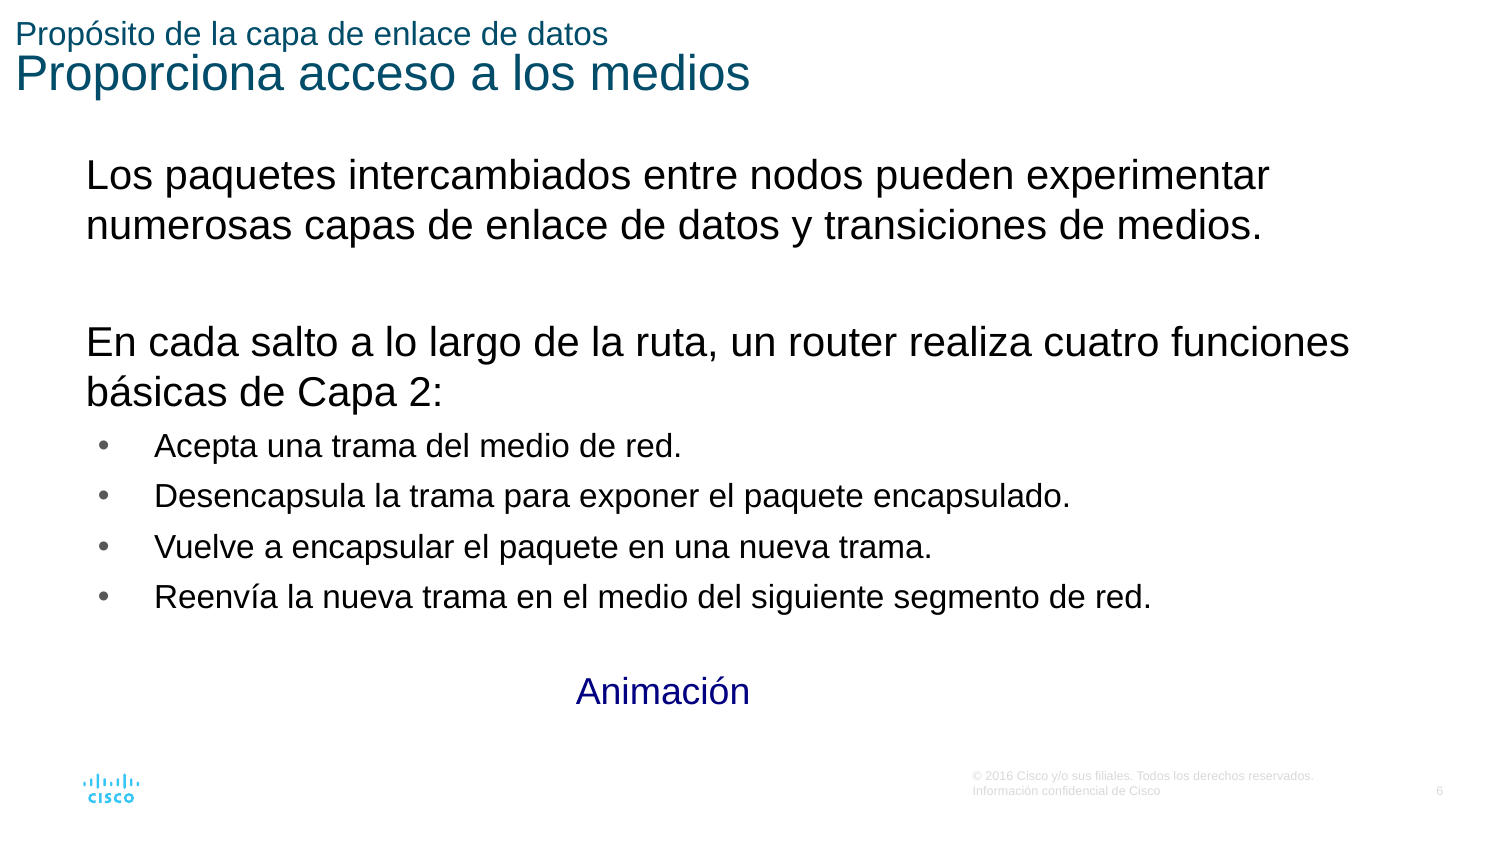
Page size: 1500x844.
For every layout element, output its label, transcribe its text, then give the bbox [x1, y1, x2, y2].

list Los paquetes intercambiados entre nodos pueden experimentar numerosas capas de enlace de datos y transiciones de medios. En cada salto a lo largo de la ruta, un router realiza cuatro funciones básicas de Capa 2: Acepta una trama del medio de red. Desencapsula la trama para exponer el paquete encapsulado. Vuelve a encapsular el paquete en una nueva trama. Reenvía la nueva trama en el medio del siguiente segmento de red. [70, 140, 1369, 645]
text_box Animación [561, 663, 916, 739]
title Propósito de la capa de enlace de datos Proporciona acceso a los medios [0, 0, 1369, 121]
